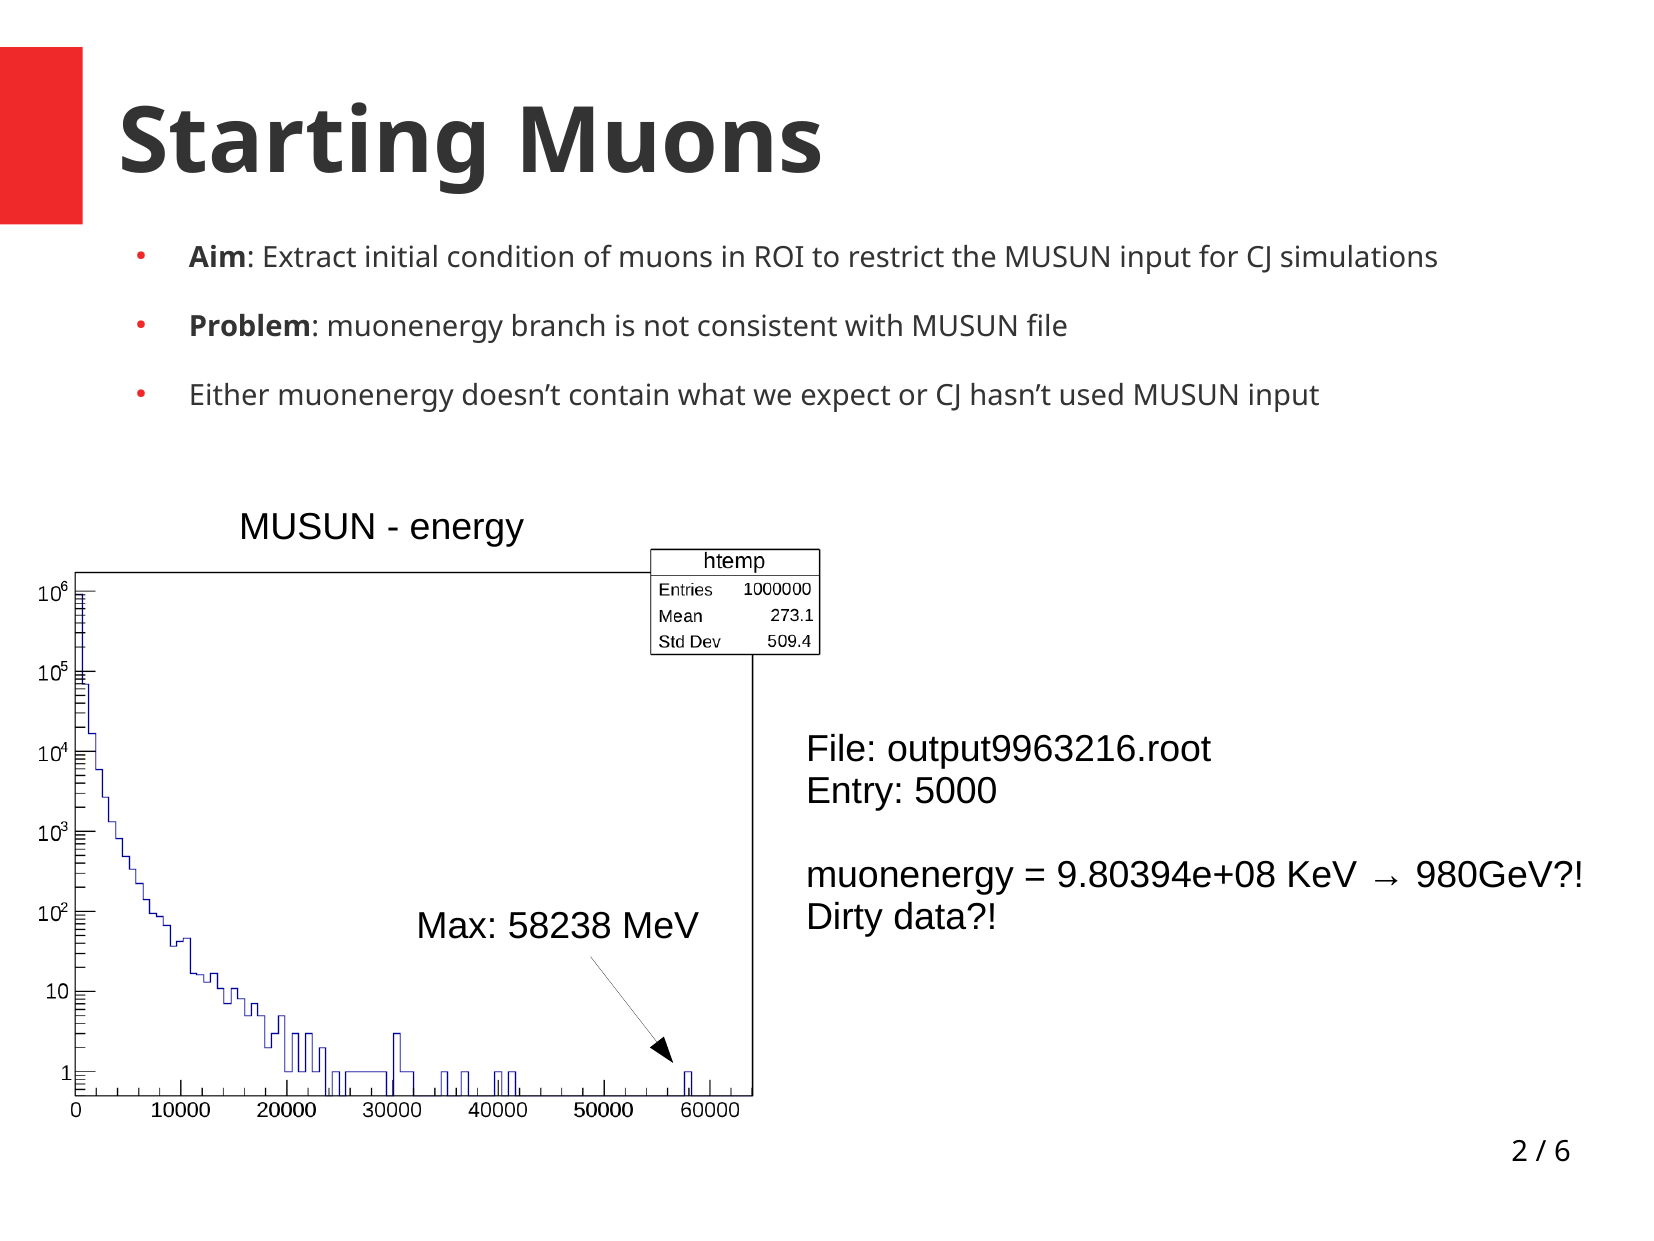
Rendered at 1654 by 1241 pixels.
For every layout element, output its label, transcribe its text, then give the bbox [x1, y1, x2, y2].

text_box Max: 58238 MeV [401, 897, 721, 957]
text_box MUSUN - energy [224, 498, 540, 556]
text_box File: output9963216.root Entry: 5000 muonenergy = 9.80394e+08 KeV → 980GeV?! Dirty data?! [791, 720, 1642, 945]
picture [35, 543, 831, 1120]
title Starting Muons [118, 49, 1571, 225]
list Aim: Extract initial condition of muons in ROI to restrict the MUSUN input for CJ simulations Problem: muonenergy branch is not consistent with MUSUN file Either muonenergy doesn’t contain what we expect or CJ hasn’t used MUSUN input [118, 236, 1536, 426]
